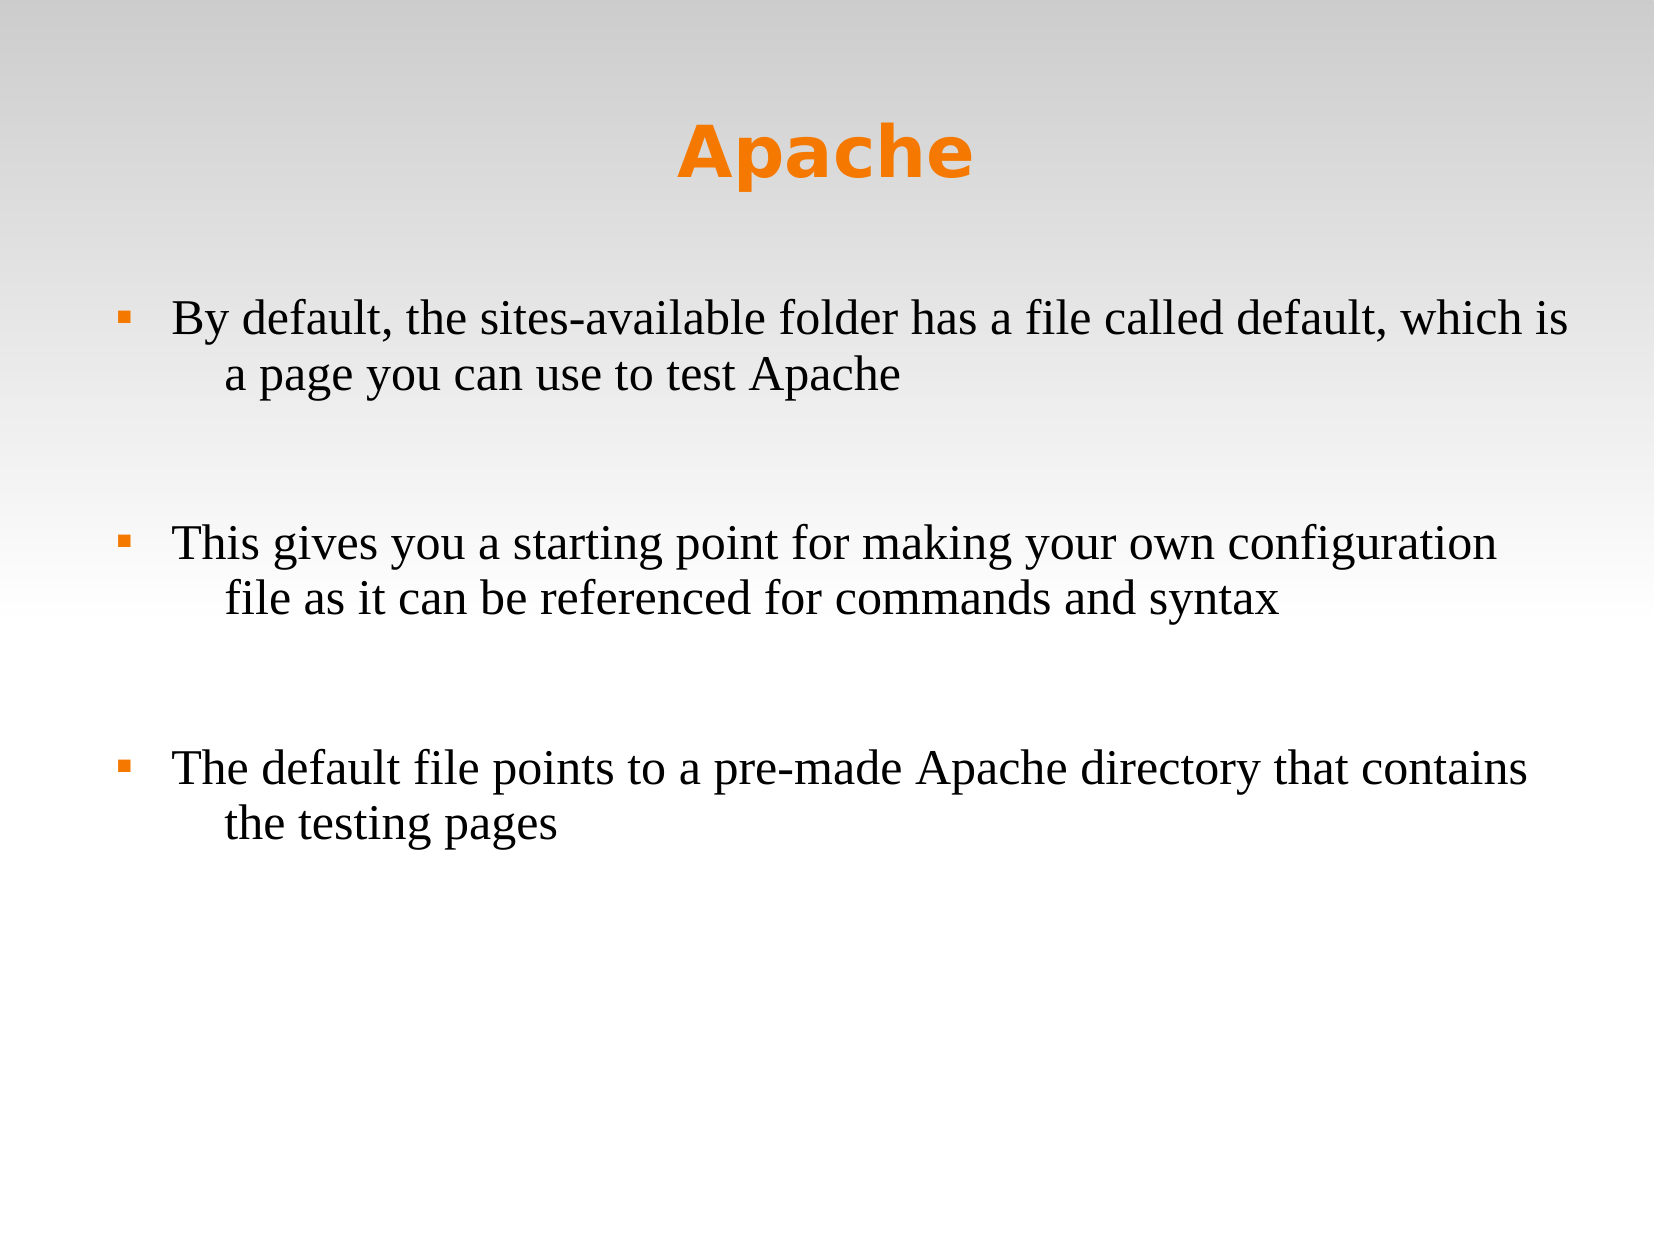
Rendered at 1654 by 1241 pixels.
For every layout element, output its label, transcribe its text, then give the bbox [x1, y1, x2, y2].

list By default, the sites-available folder has a file called default, which is a page you can use to test Apache This gives you a starting point for making your own configuration file as it can be referenced for commands and syntax The default file points to a pre-made Apache directory that contains the testing pages [82, 290, 1571, 1109]
title Apache [82, 49, 1571, 257]
